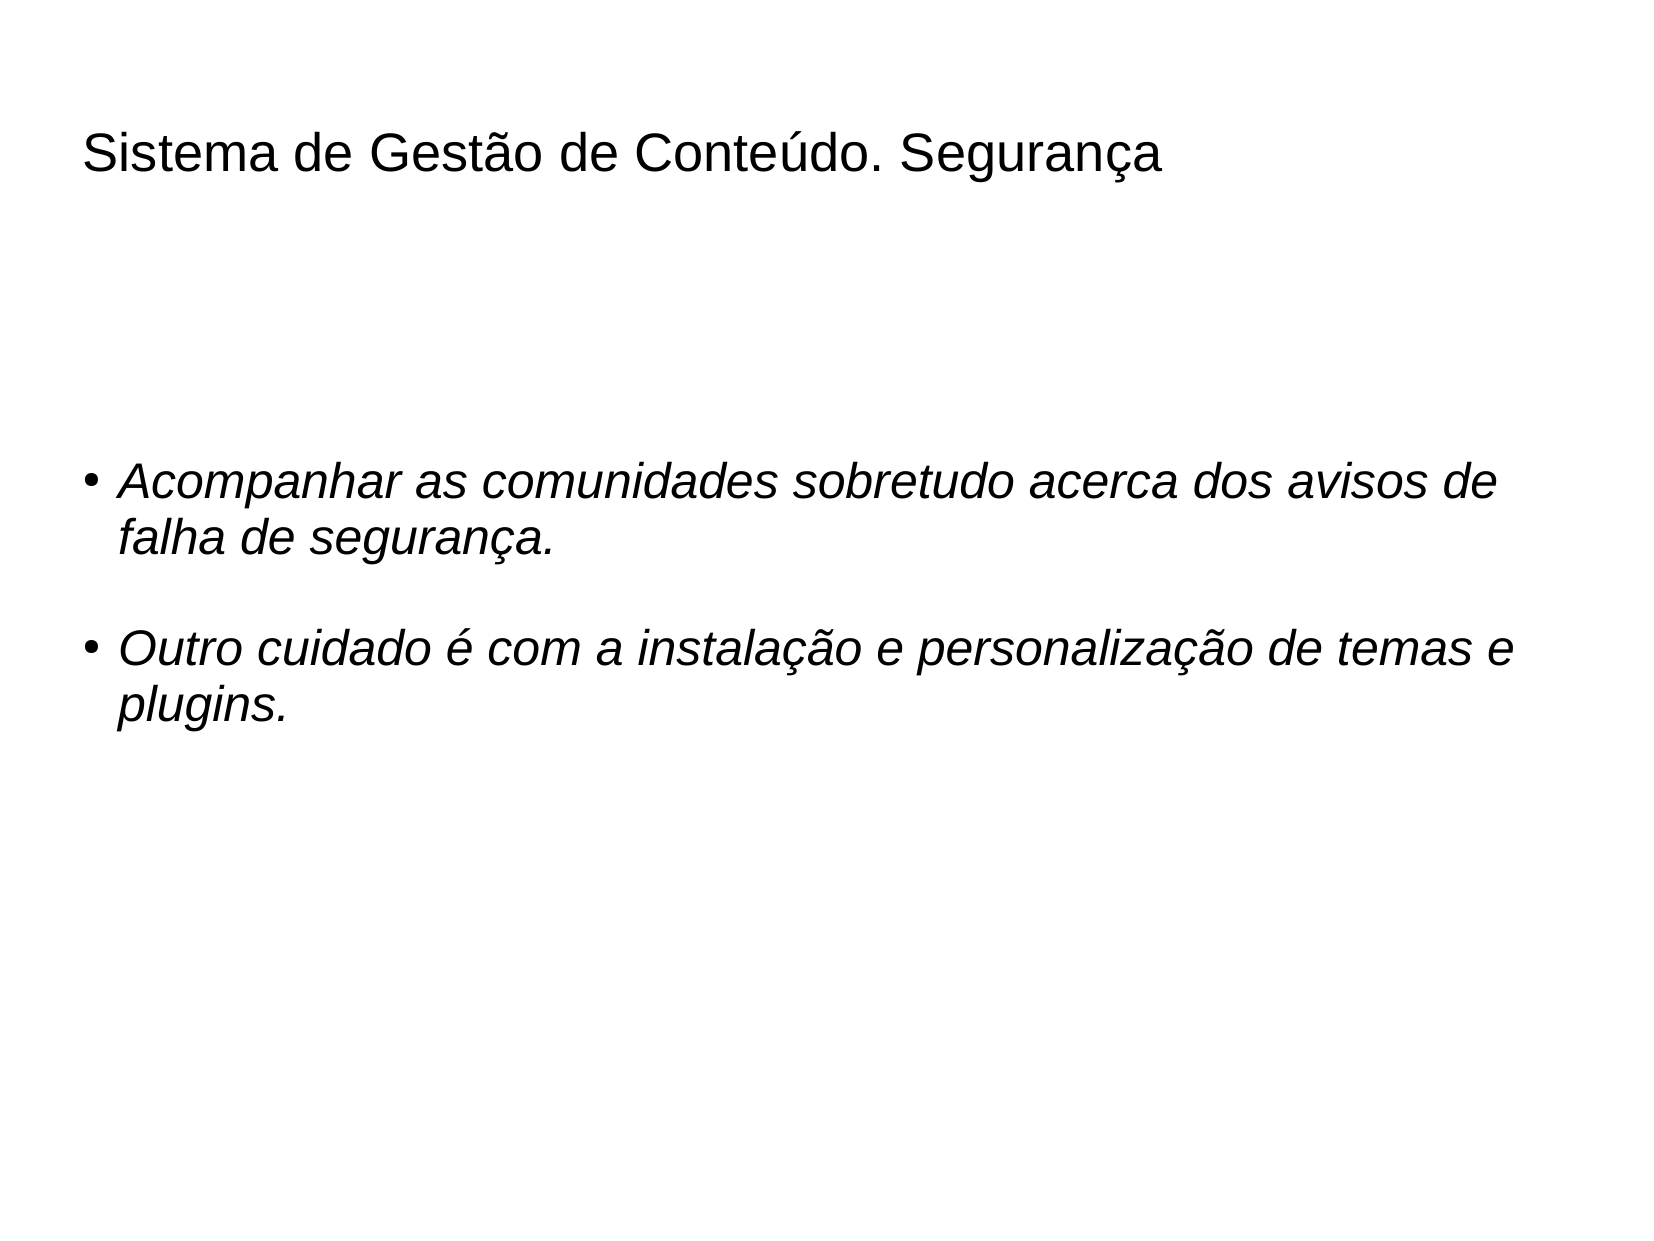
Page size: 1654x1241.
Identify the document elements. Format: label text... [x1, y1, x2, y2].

title Sistema de Gestão de Conteúdo. Segurança [82, 49, 1571, 257]
subtitle Acompanhar as comunidades sobretudo acerca dos avisos de falha de segurança. Outro cuidado é com a instalação e personalização de temas e plugins. [82, 290, 1571, 1010]
